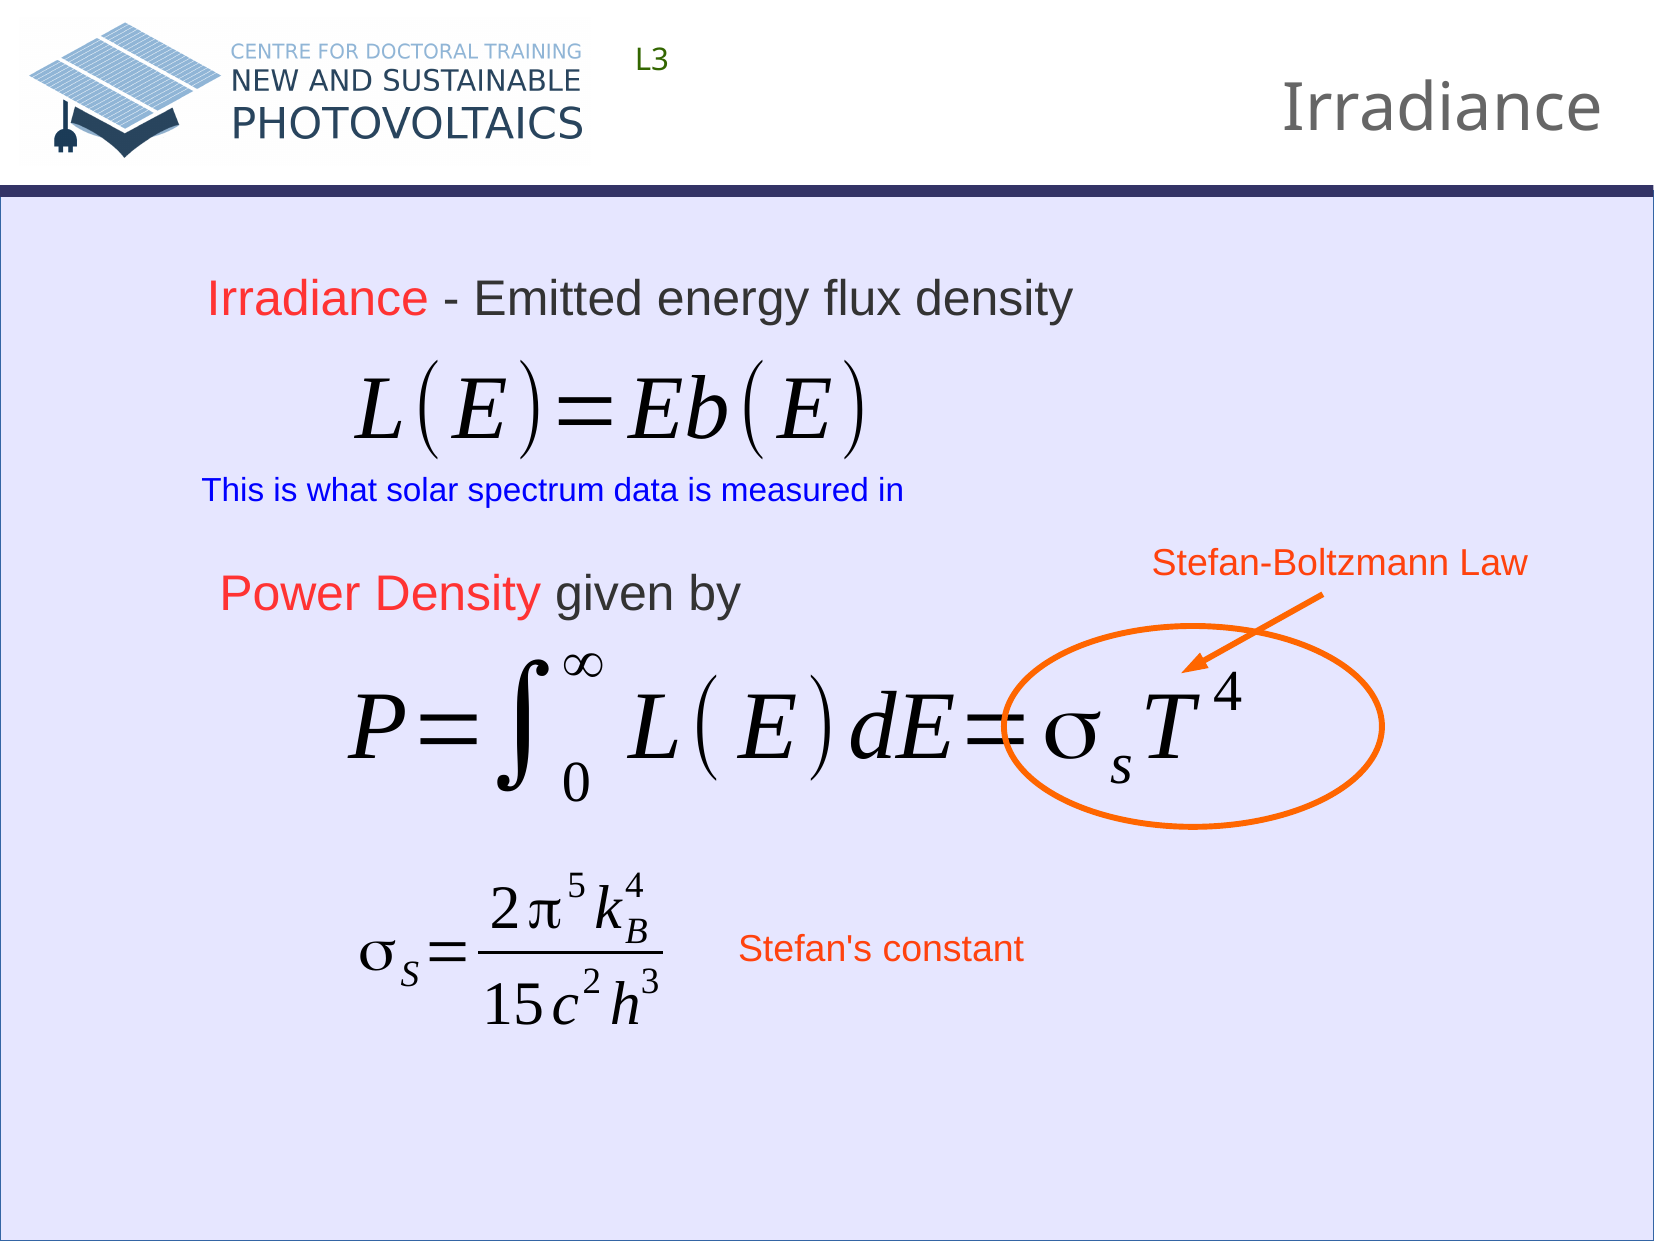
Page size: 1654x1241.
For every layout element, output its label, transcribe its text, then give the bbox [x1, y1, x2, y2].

text_box Stefan-Boltzmann Law [1133, 531, 1654, 595]
picture [19, 17, 591, 166]
text_box This is what solar spectrum data is measured in [183, 460, 924, 519]
text_box [0, 197, 1654, 1241]
text_box Irradiance [767, 51, 1619, 142]
chart [1007, 649, 1266, 812]
text_box Irradiance - Emitted energy flux density [188, 259, 1092, 337]
text_box [1083, 629, 1245, 649]
chart [318, 649, 1082, 812]
text_box [1108, 635, 1378, 823]
text_box Power Density given by [201, 555, 760, 633]
text_box L3 [620, 29, 880, 80]
chart [327, 352, 895, 460]
chart [342, 862, 681, 1038]
text_box Stefan's constant [720, 917, 1406, 981]
